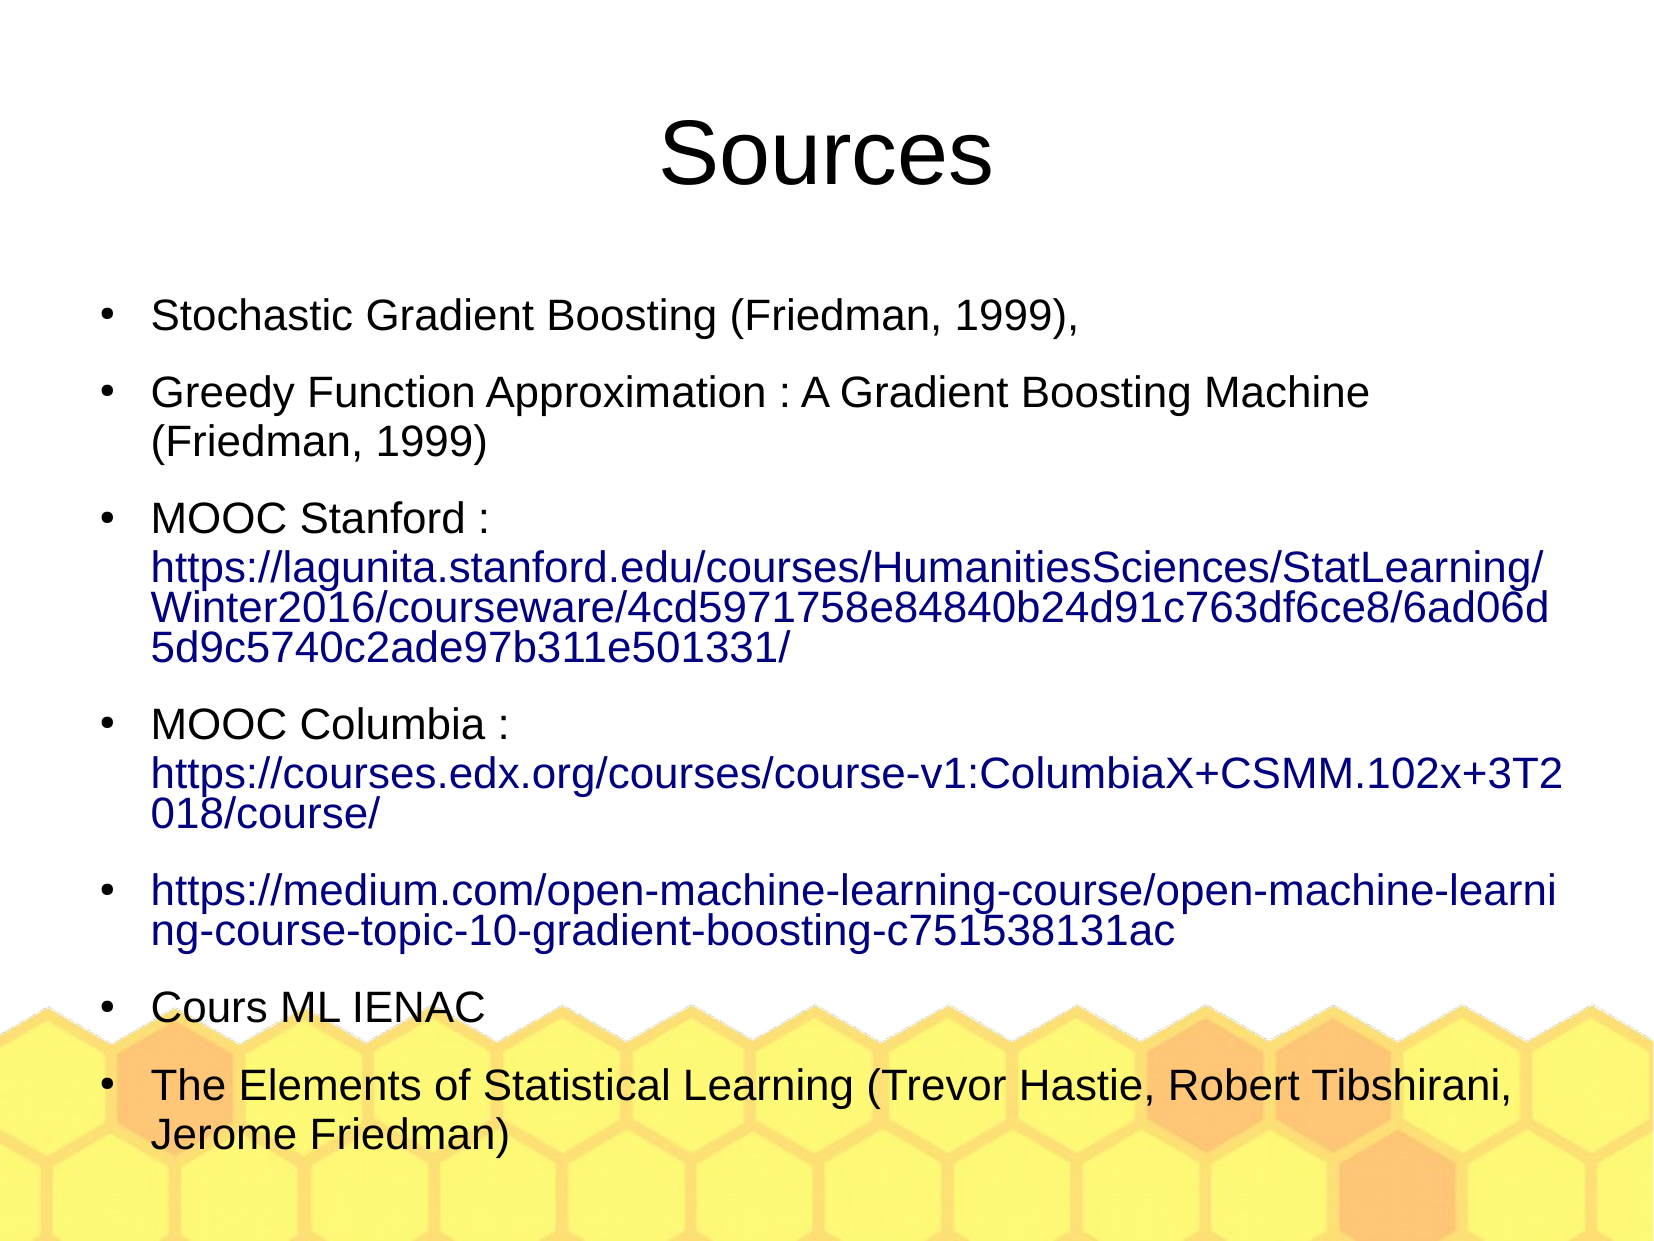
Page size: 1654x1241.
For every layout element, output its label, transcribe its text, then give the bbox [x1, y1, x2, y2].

picture [433, 1004, 444, 1010]
picture [294, 1004, 303, 1017]
list Stochastic Gradient Boosting (Friedman, 1999), Greedy Function Approximation : A Gradient Boosting Machine (Friedman, 1999) MOOC Stanford : https://lagunita.stanford.edu/courses/HumanitiesSciences/StatLearning/Winter2016/courseware/4cd5971758e84840b24d91c763df6ce8/6ad06d5d9c5740c2ade97b311e501331/ MOOC Columbia : https://courses.edx.org/courses/course-v1:ColumbiaX+CSMM.102x+3T2018/course/ https://medium.com/open-machine-learning-course/open-machine-learning-course-topic-10-gradient-boosting-c751538131ac Cours ML IENAC The Elements of Statistical Learning (Trevor Hastie, Robert Tibshirani, Jerome Friedman) [82, 290, 1571, 1004]
picture [188, 1004, 201, 1020]
picture [0, 1001, 1654, 1241]
picture [213, 1004, 224, 1019]
picture [409, 1004, 418, 1017]
title Sources [82, 49, 1571, 257]
